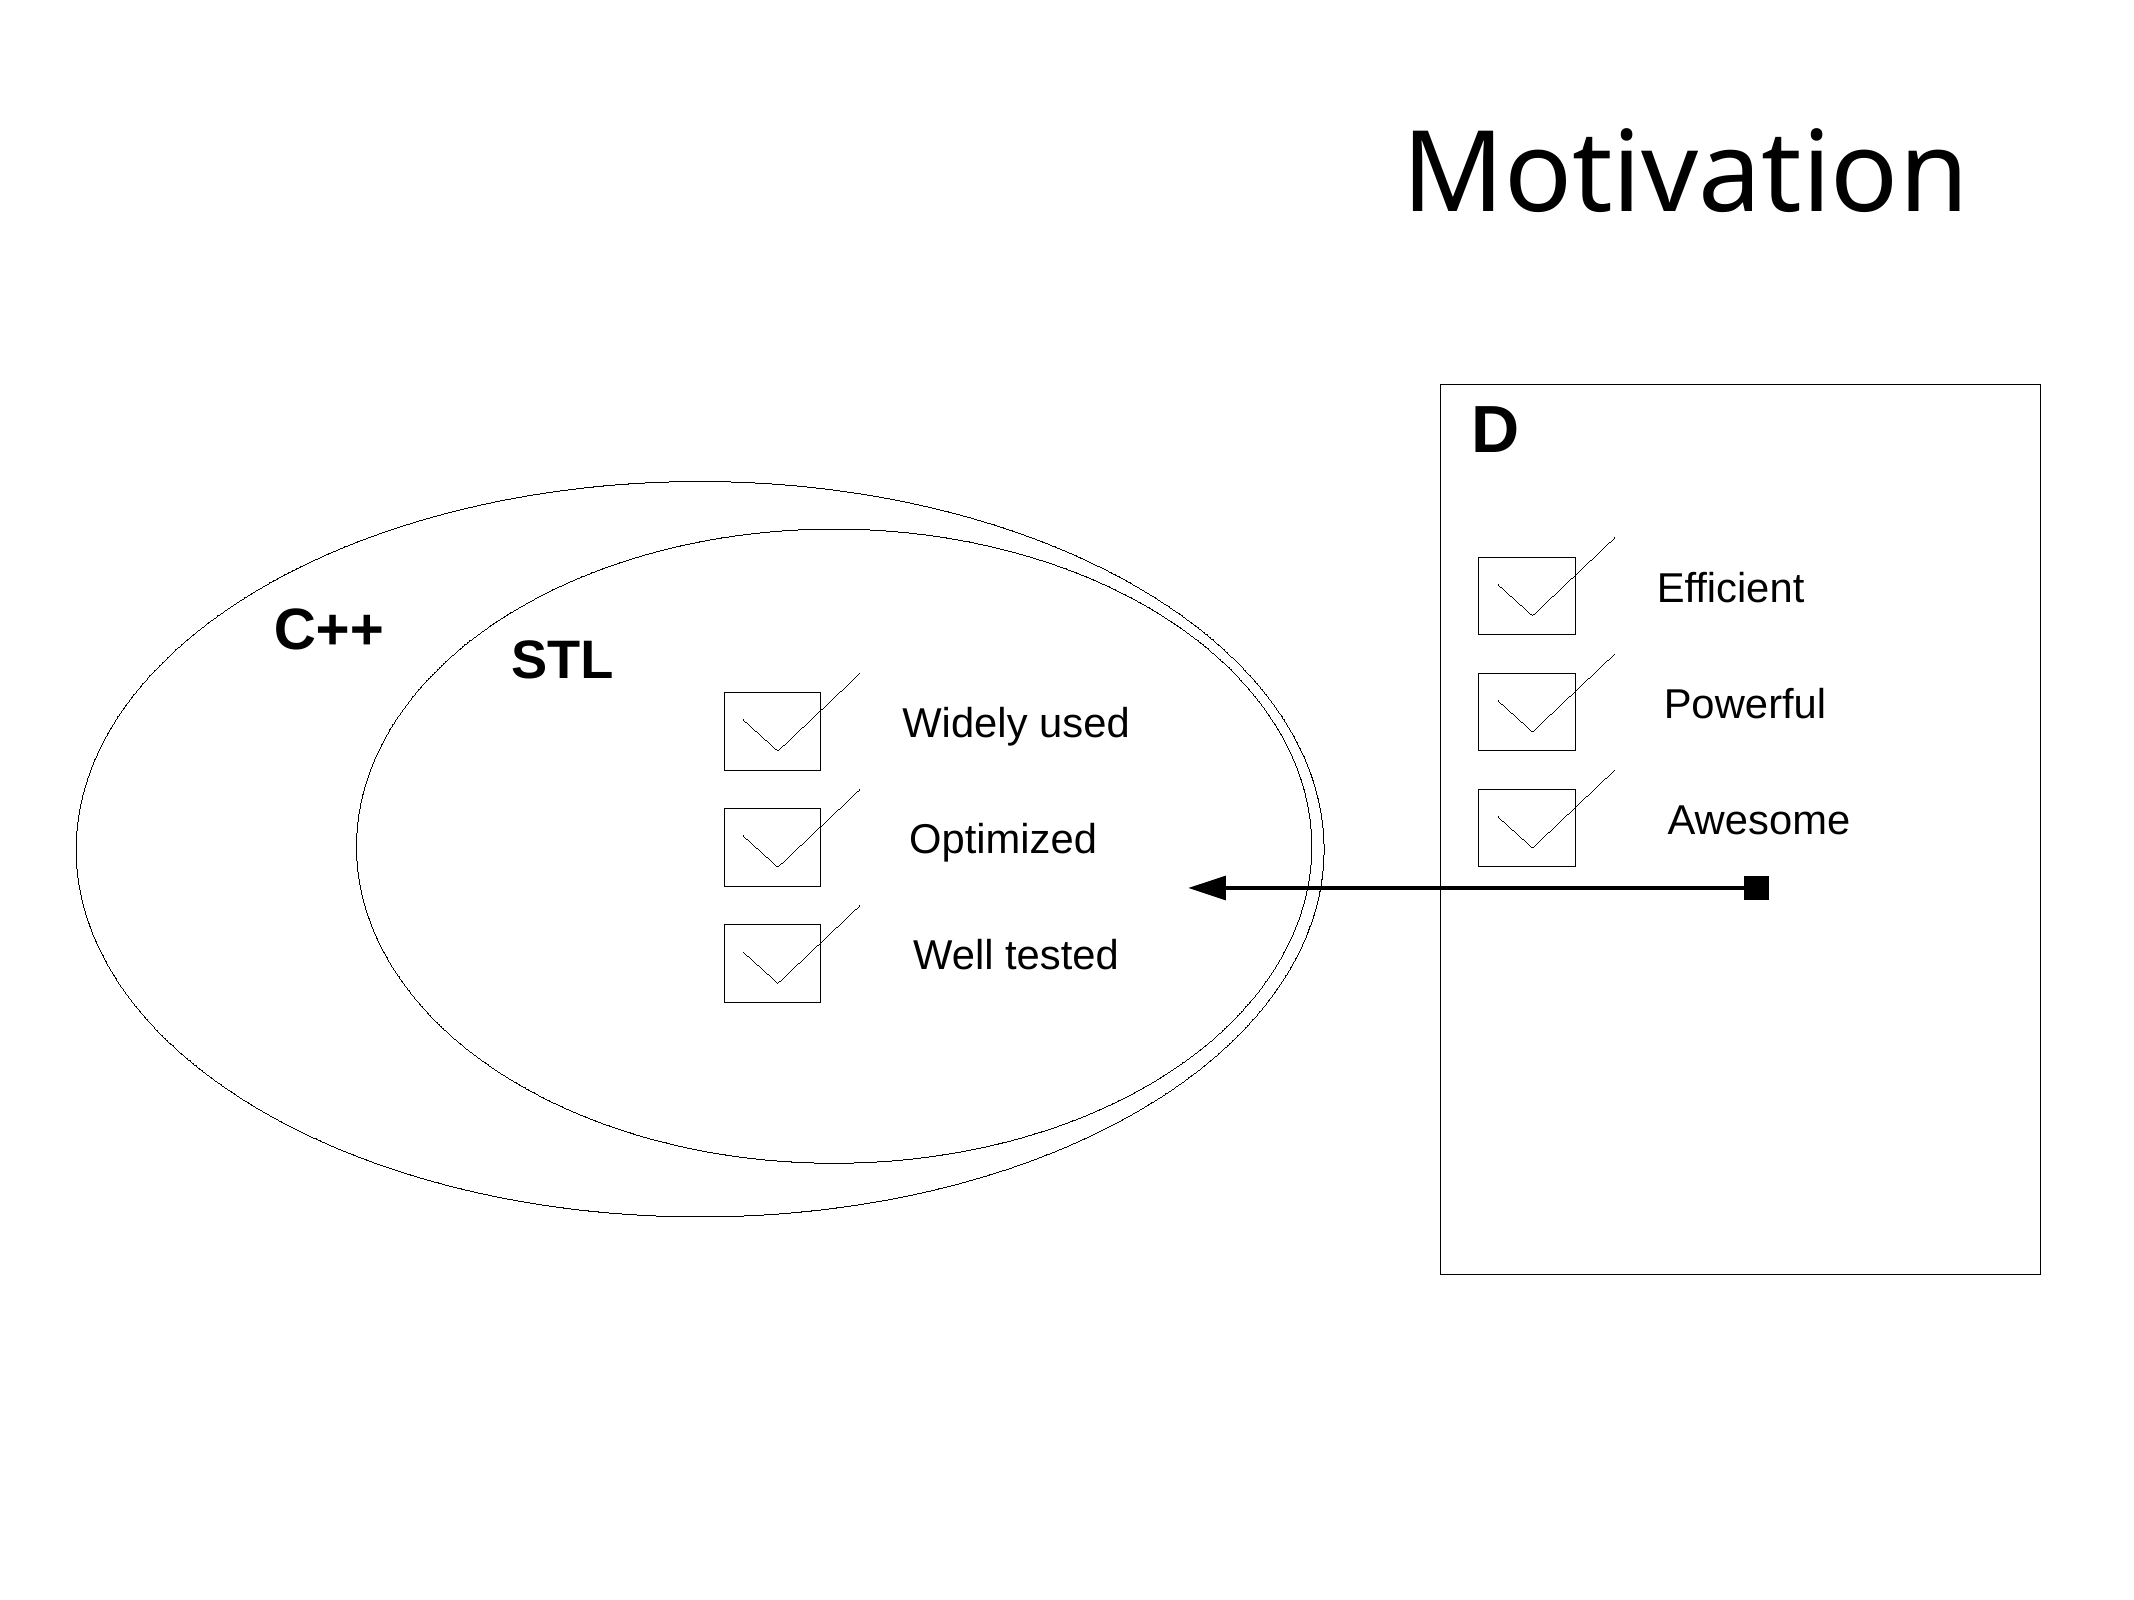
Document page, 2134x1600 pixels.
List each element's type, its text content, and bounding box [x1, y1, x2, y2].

text_box Widely used [887, 692, 1220, 772]
text_box Awesome [1653, 789, 1927, 869]
text_box Powerful [1648, 673, 1897, 753]
text_box STL [356, 529, 1312, 1164]
title Motivation [156, 72, 1978, 261]
text_box [724, 924, 821, 1003]
text_box D [1440, 384, 2041, 1275]
text_box Well tested [898, 924, 1202, 1005]
text_box [724, 692, 821, 771]
text_box [1478, 789, 1576, 867]
text_box Efficient [1642, 557, 1871, 637]
text_box [1478, 673, 1576, 751]
text_box [724, 808, 821, 887]
text_box Optimized [894, 808, 1176, 888]
text_box [1478, 557, 1576, 635]
text_box C++ [76, 481, 1325, 1217]
